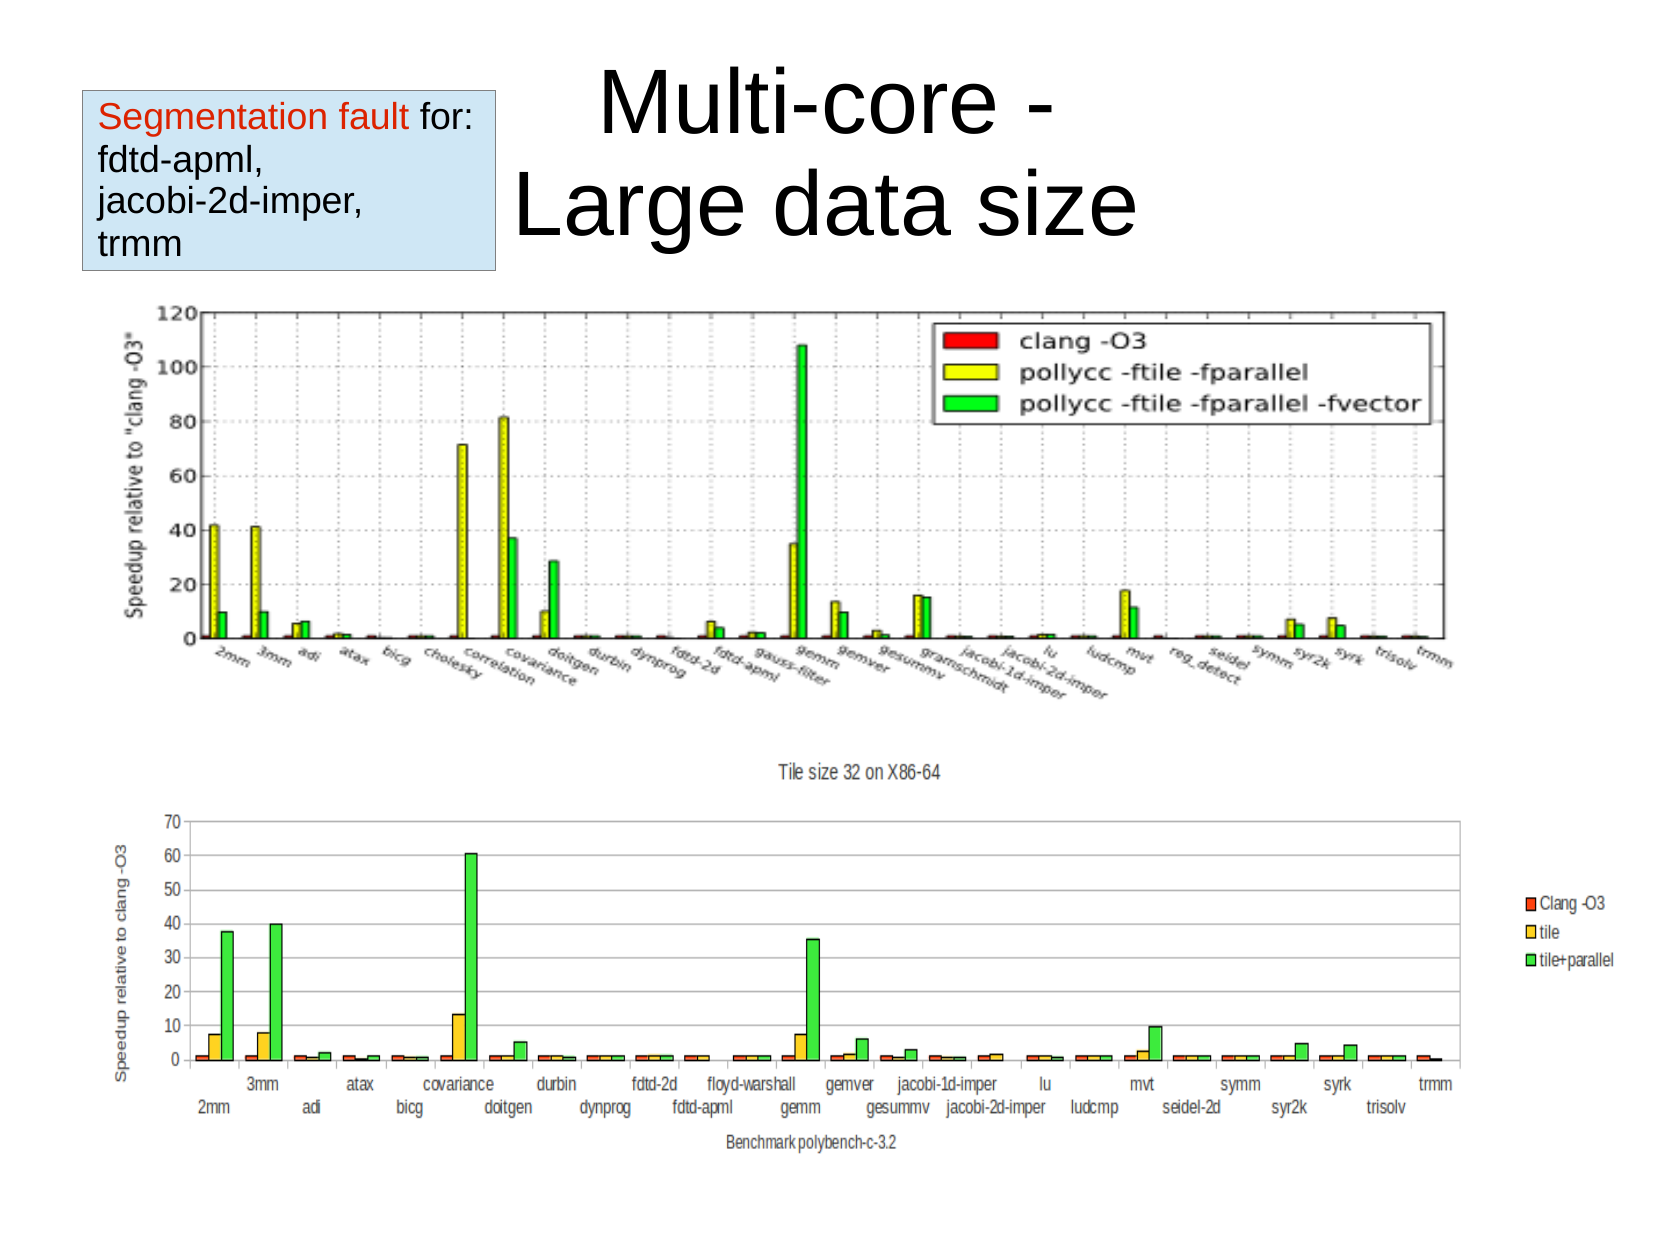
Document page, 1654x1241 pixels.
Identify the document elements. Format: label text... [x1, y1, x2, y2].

text_box Segmentation fault for: fdtd-apml, jacobi-2d-imper, trmm [82, 90, 496, 271]
picture [105, 749, 1621, 1156]
title Multi-core - Large data size [82, 49, 1571, 257]
picture [1, 269, 1606, 706]
